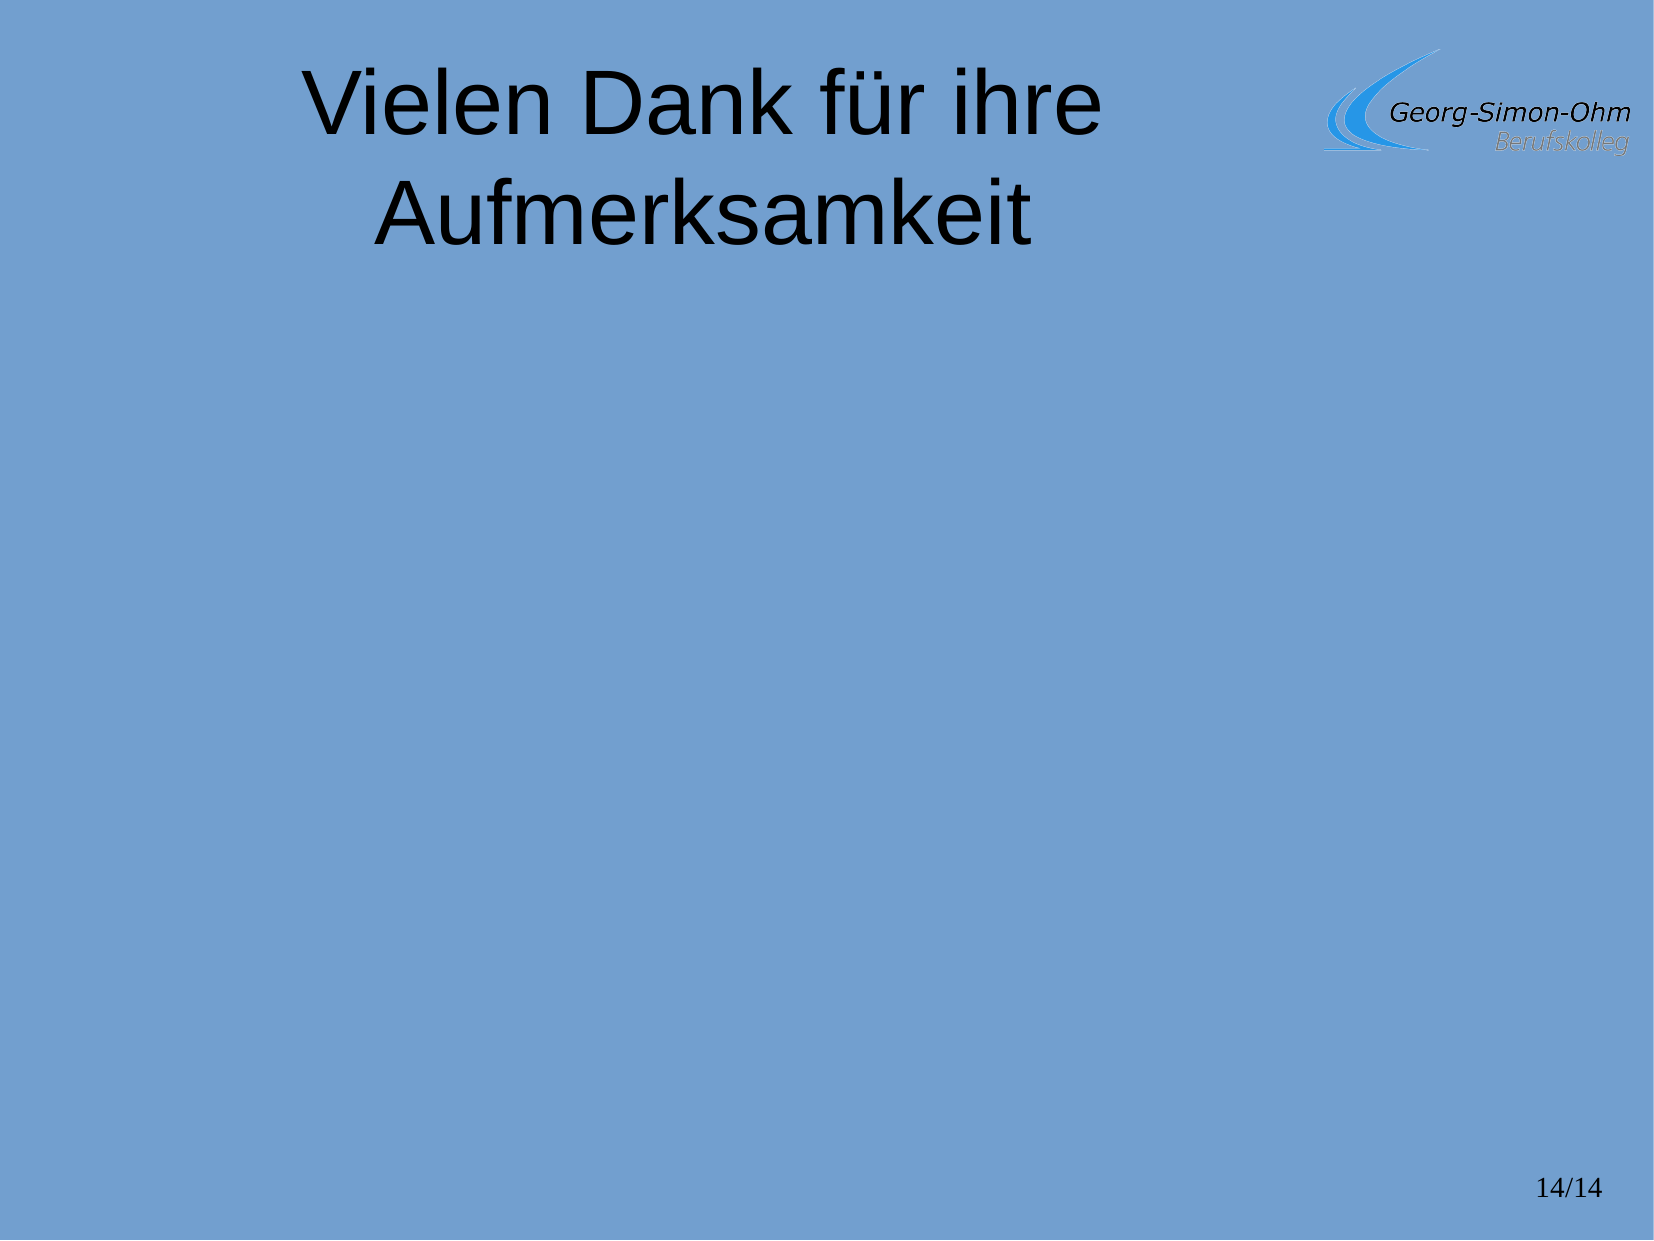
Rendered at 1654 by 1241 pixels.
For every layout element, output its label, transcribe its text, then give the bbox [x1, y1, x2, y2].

text_box <number>/14 [1535, 1168, 1607, 1209]
picture [1325, 49, 1630, 156]
title Vielen Dank für ihre Aufmerksamkeit [82, 42, 1325, 263]
